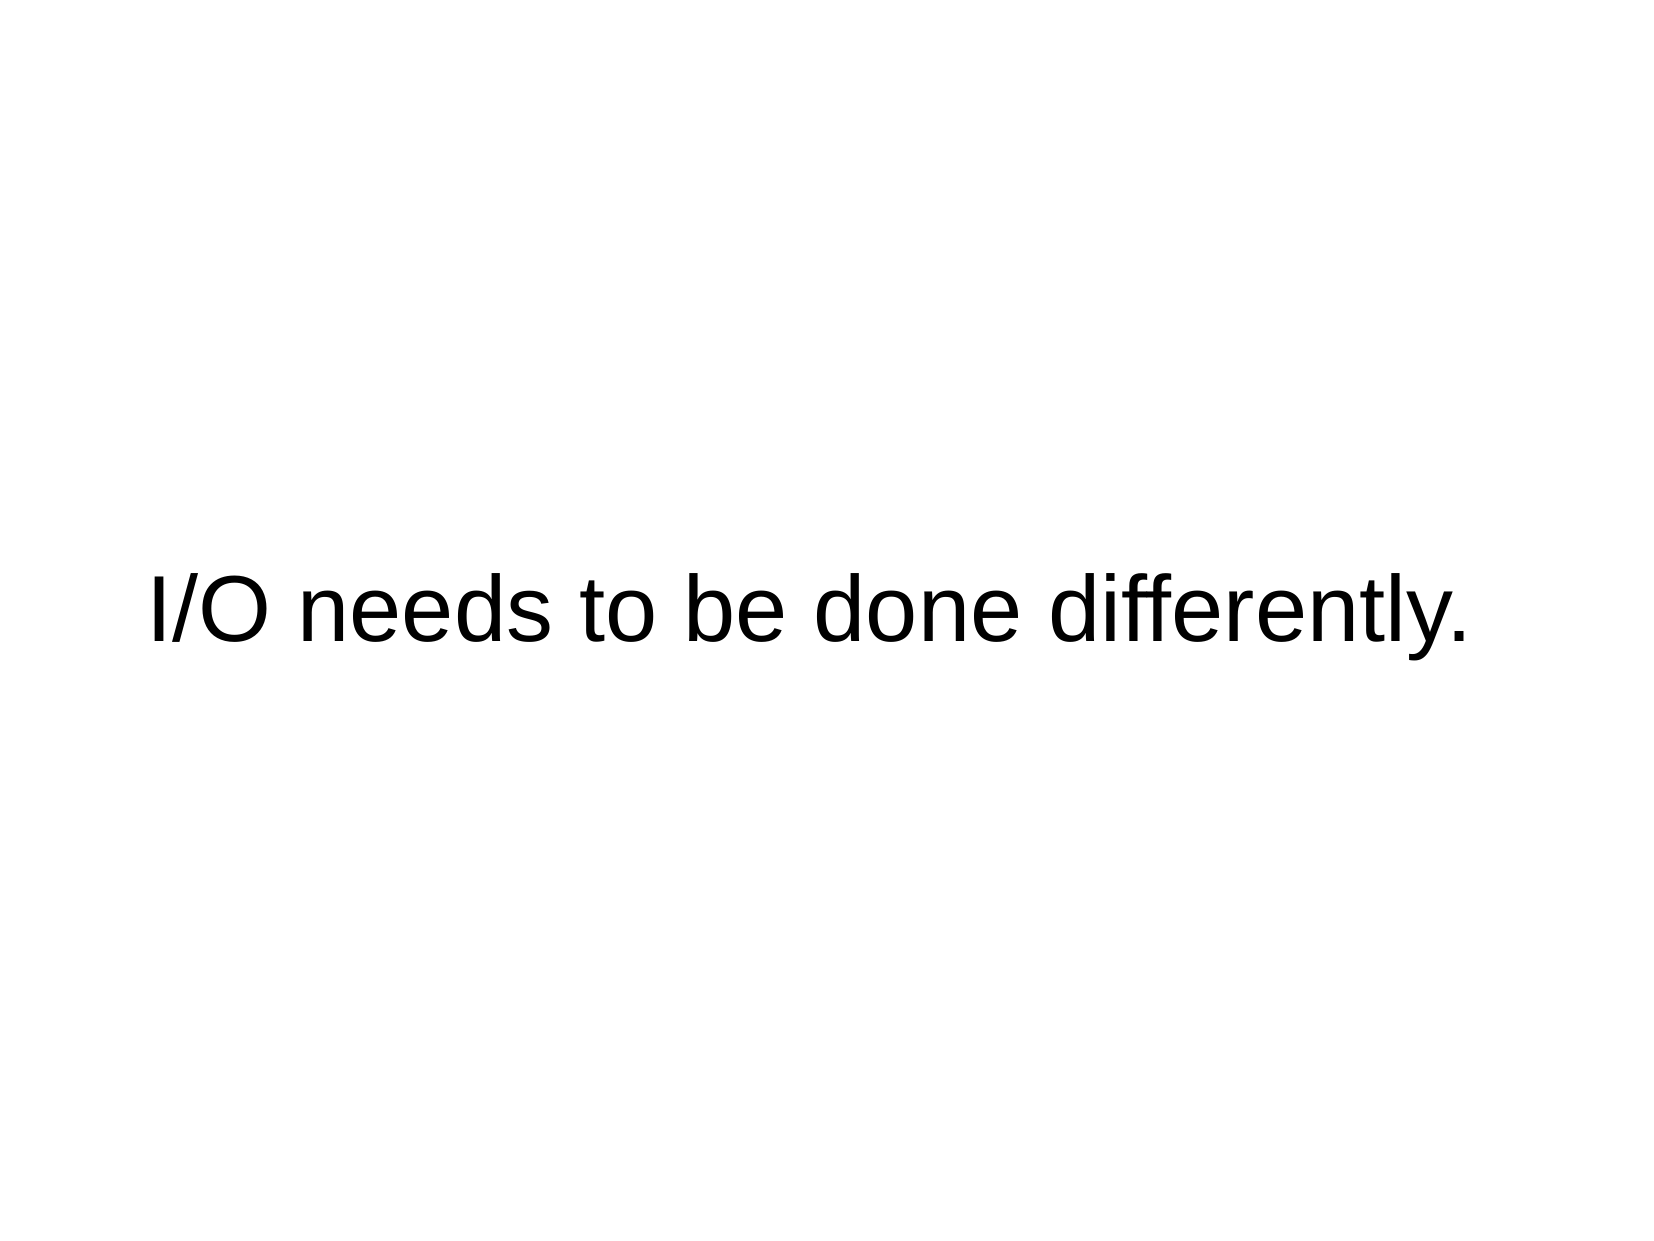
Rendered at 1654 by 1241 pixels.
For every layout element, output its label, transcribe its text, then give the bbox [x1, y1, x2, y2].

subtitle I/O needs to be done differently. [82, 248, 1538, 969]
